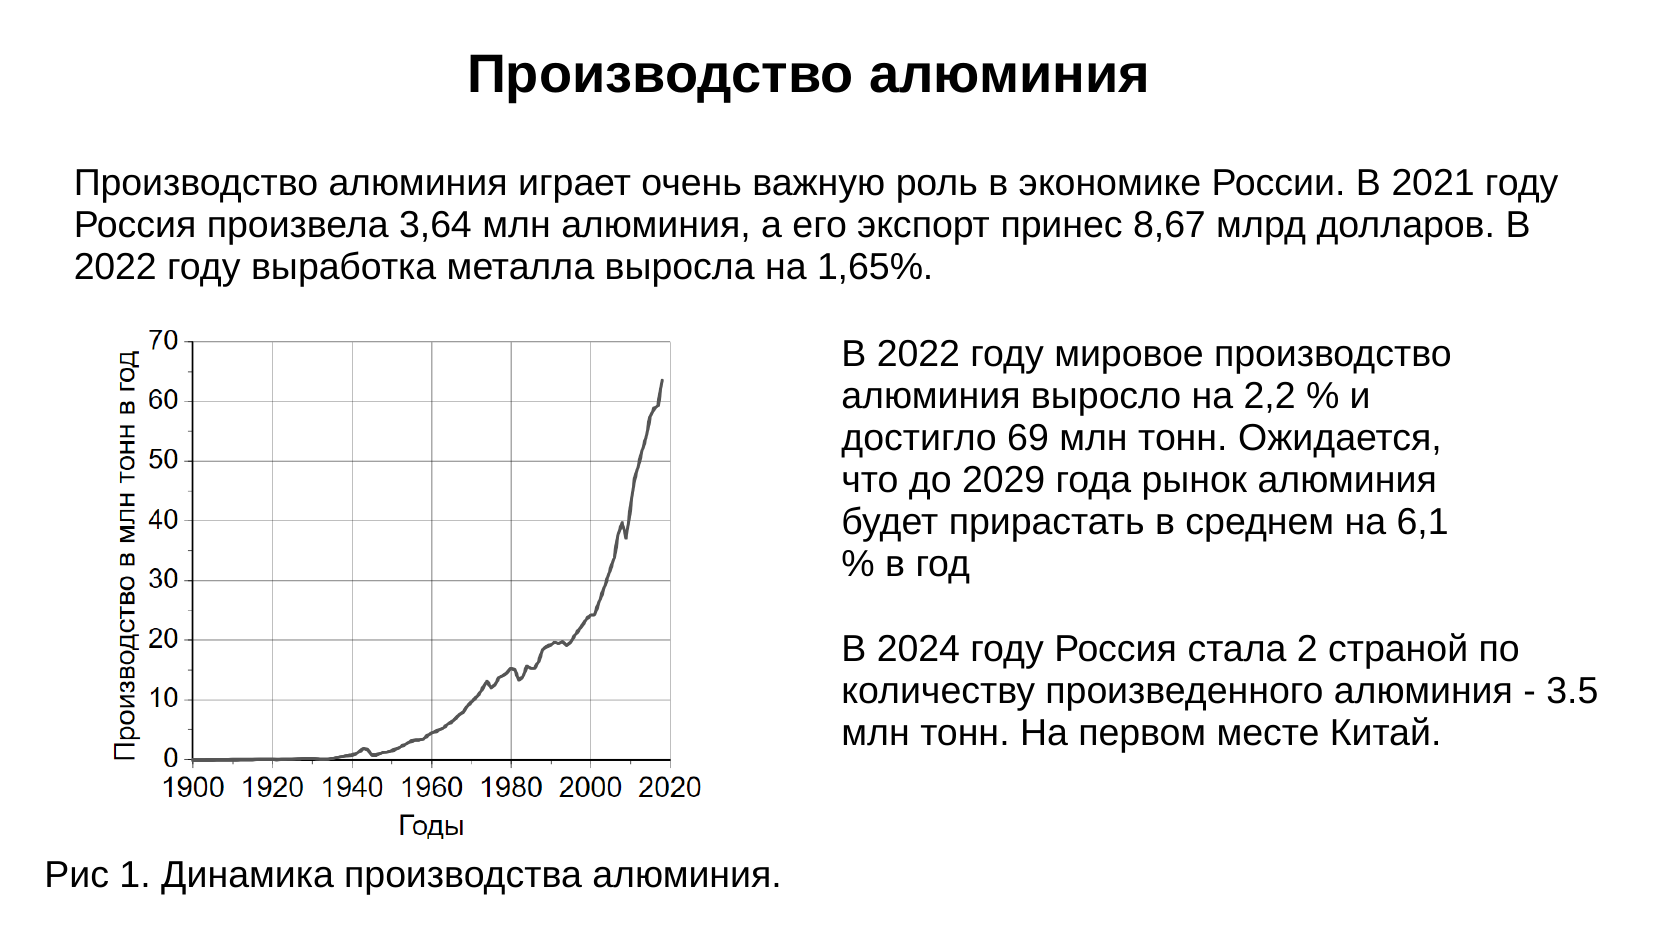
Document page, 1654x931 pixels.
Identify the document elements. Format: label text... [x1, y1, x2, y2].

picture [97, 326, 718, 846]
text_box Рис 1. Динамика производства алюминия. [29, 846, 809, 931]
text_box В 2022 году мировое производство алюминия выросло на 2,2 % и достигло 69 млн тонн. Ожидается, что до 2029 года рынок алюминия будет прирастать в среднем на 6,1 % в год [826, 324, 1477, 592]
text_box В 2024 году Россия стала 2 страной по количеству произведенного алюминия - 3.5 млн тонн. На первом месте Китай. [826, 620, 1625, 803]
title Производство алюминия [82, 29, 1536, 119]
text_box Производство алюминия играет очень важную роль в экономике России. В 2021 году Россия произвела 3,64 млн алюминия, а его экспорт принес 8,67 млрд долларов. В 2022 году выработка металла выросла на 1,65%. [59, 154, 1625, 296]
